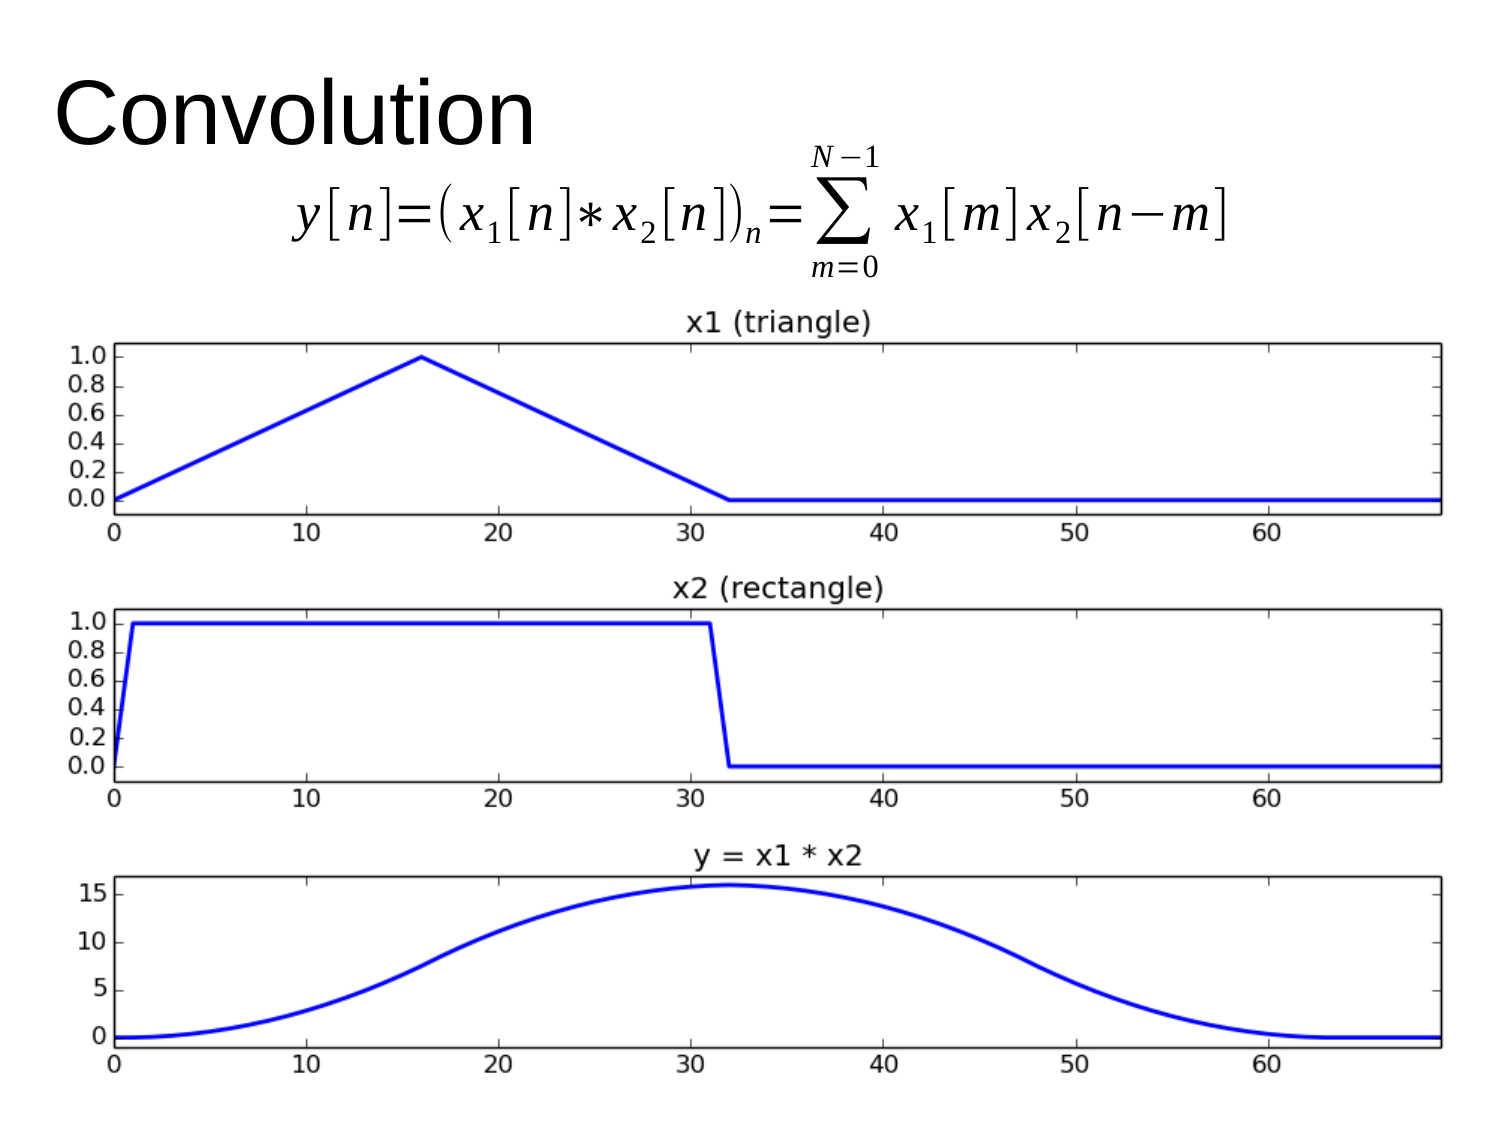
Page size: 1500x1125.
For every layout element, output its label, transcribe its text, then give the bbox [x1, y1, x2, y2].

title Convolution [53, 18, 1403, 207]
chart [283, 138, 1235, 283]
picture [42, 283, 1468, 1109]
